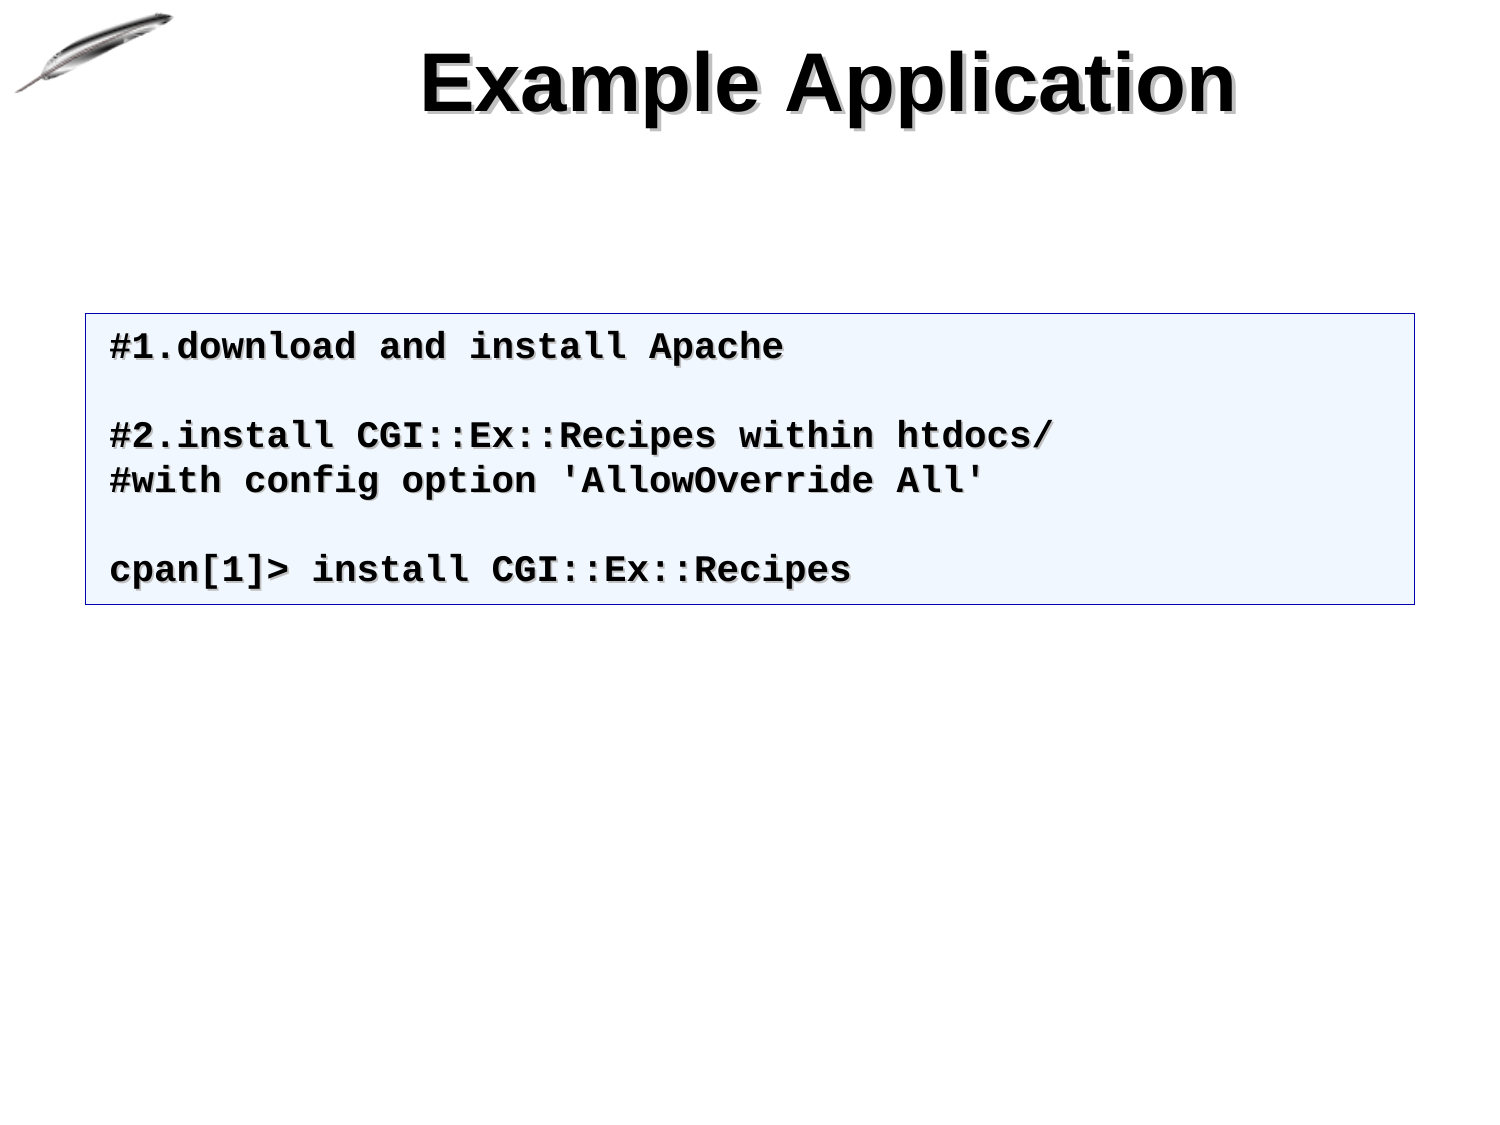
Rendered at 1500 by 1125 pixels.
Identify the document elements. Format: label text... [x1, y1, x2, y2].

text_box #1.download and install Apache #2.install CGI::Ex::Recipes within htdocs/ #with config option 'AllowOverride All' cpan[1]> install CGI::Ex::Recipes [85, 313, 1415, 605]
picture [11, 11, 179, 95]
title Example Application [419, 0, 1459, 176]
